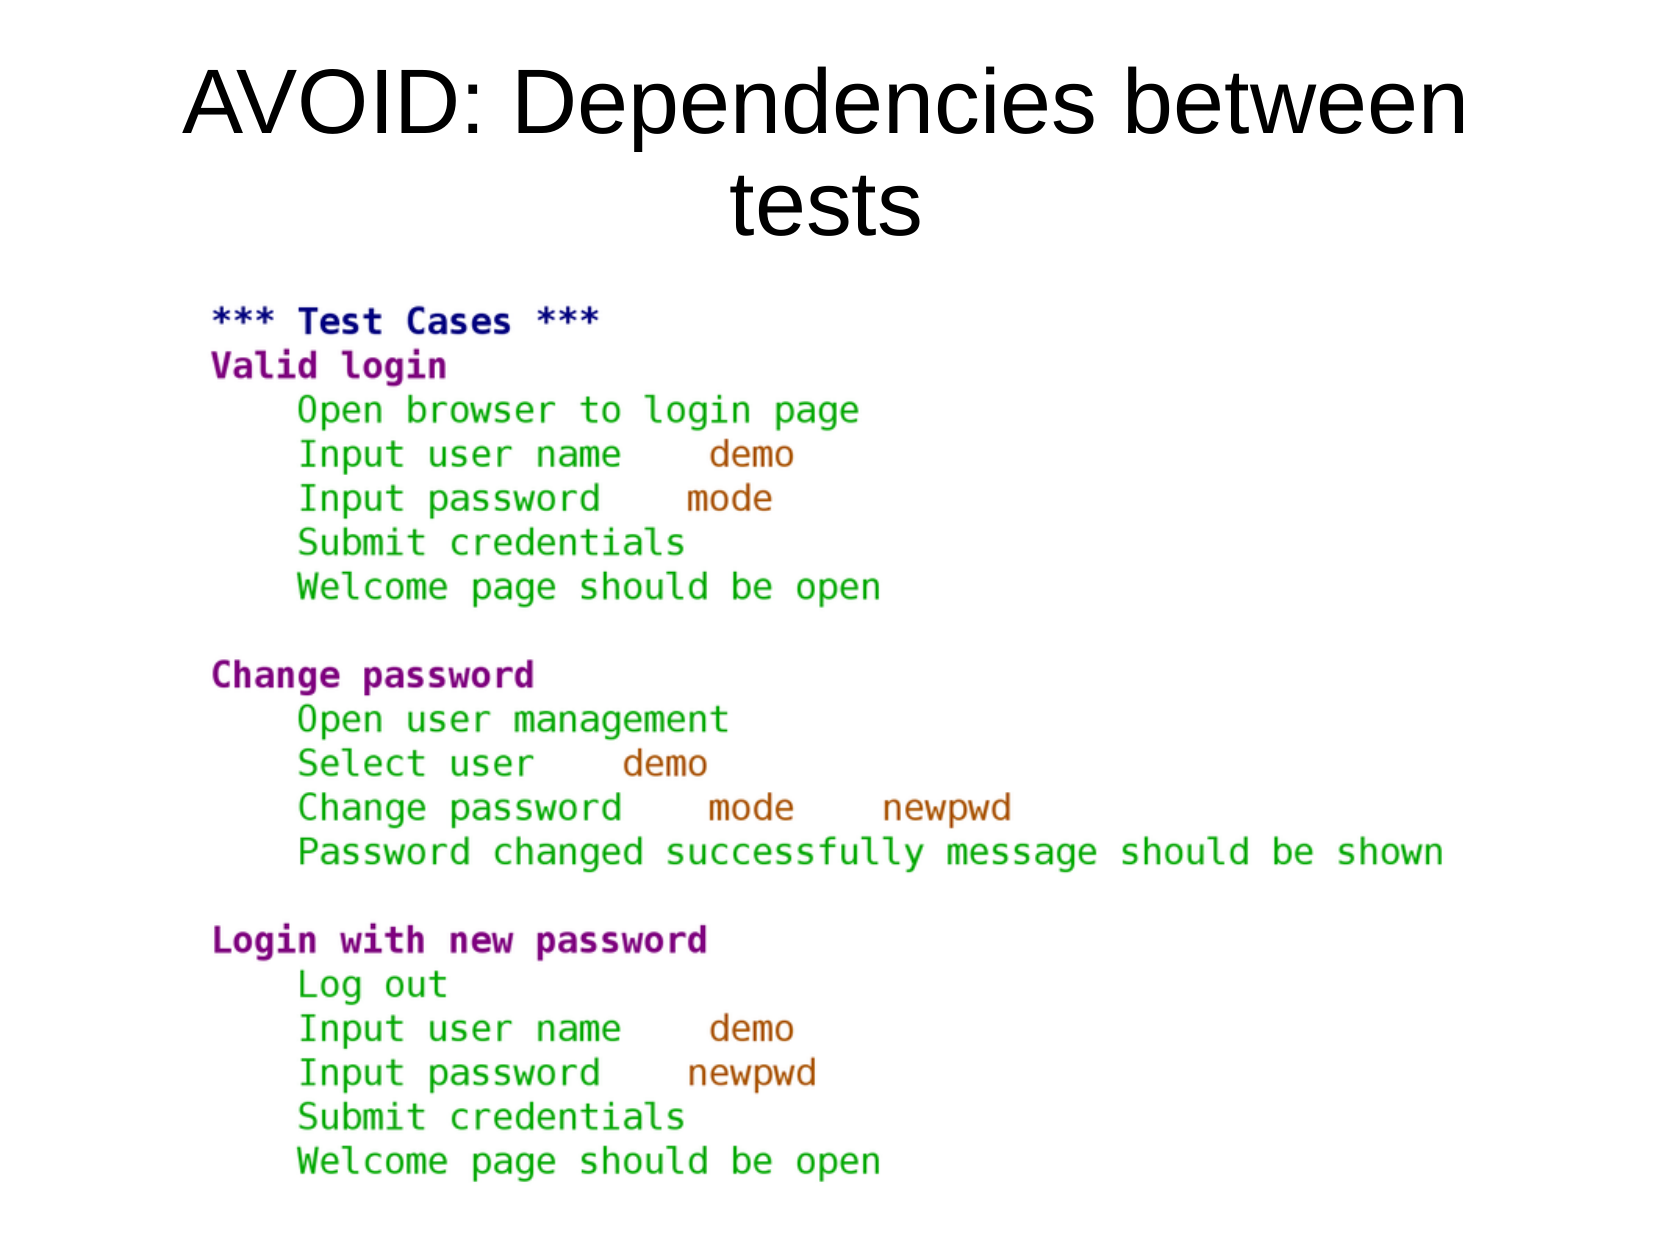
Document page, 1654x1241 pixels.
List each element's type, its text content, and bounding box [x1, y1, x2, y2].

title AVOID: Dependencies between tests [82, 49, 1571, 257]
picture [202, 292, 1453, 1193]
